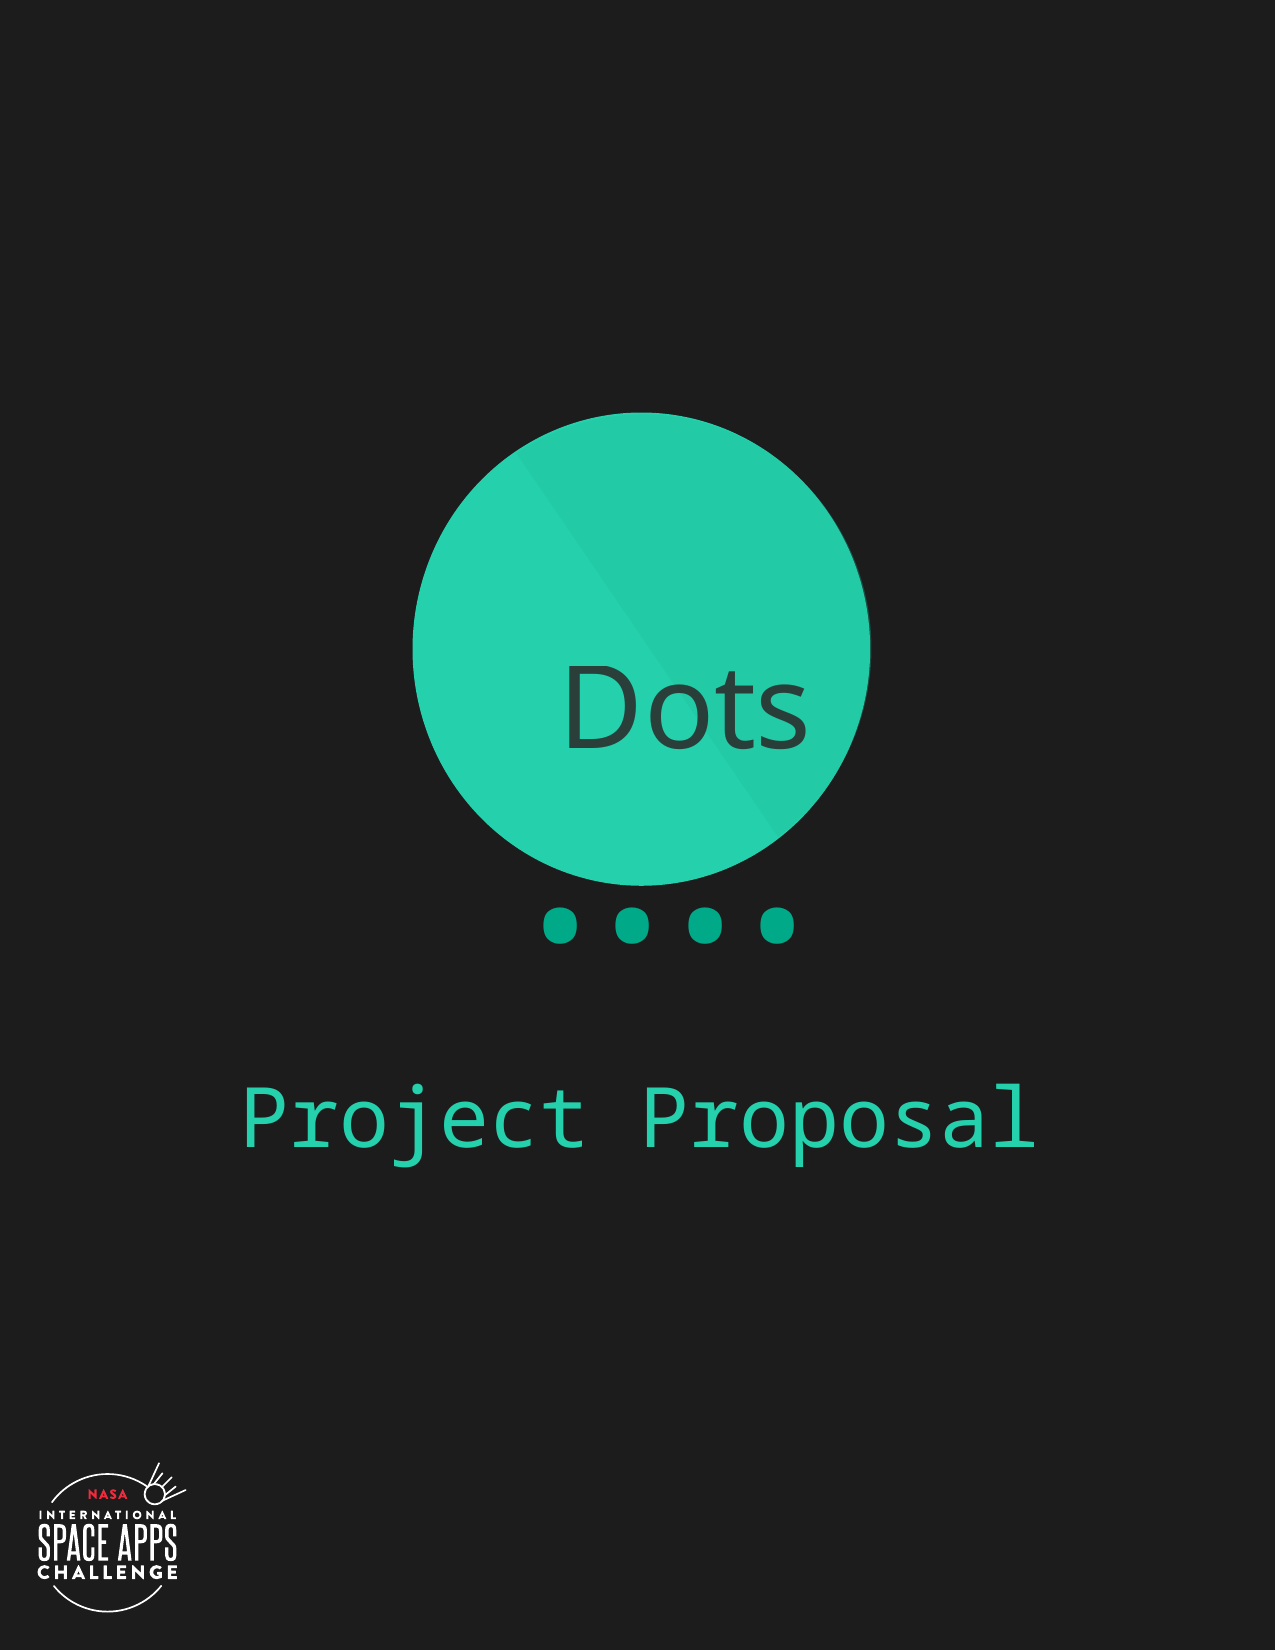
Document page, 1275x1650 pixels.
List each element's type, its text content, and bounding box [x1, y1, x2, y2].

picture [37, 1462, 187, 1613]
text_box Project Proposal [225, 1050, 1105, 1163]
picture [412, 412, 872, 944]
